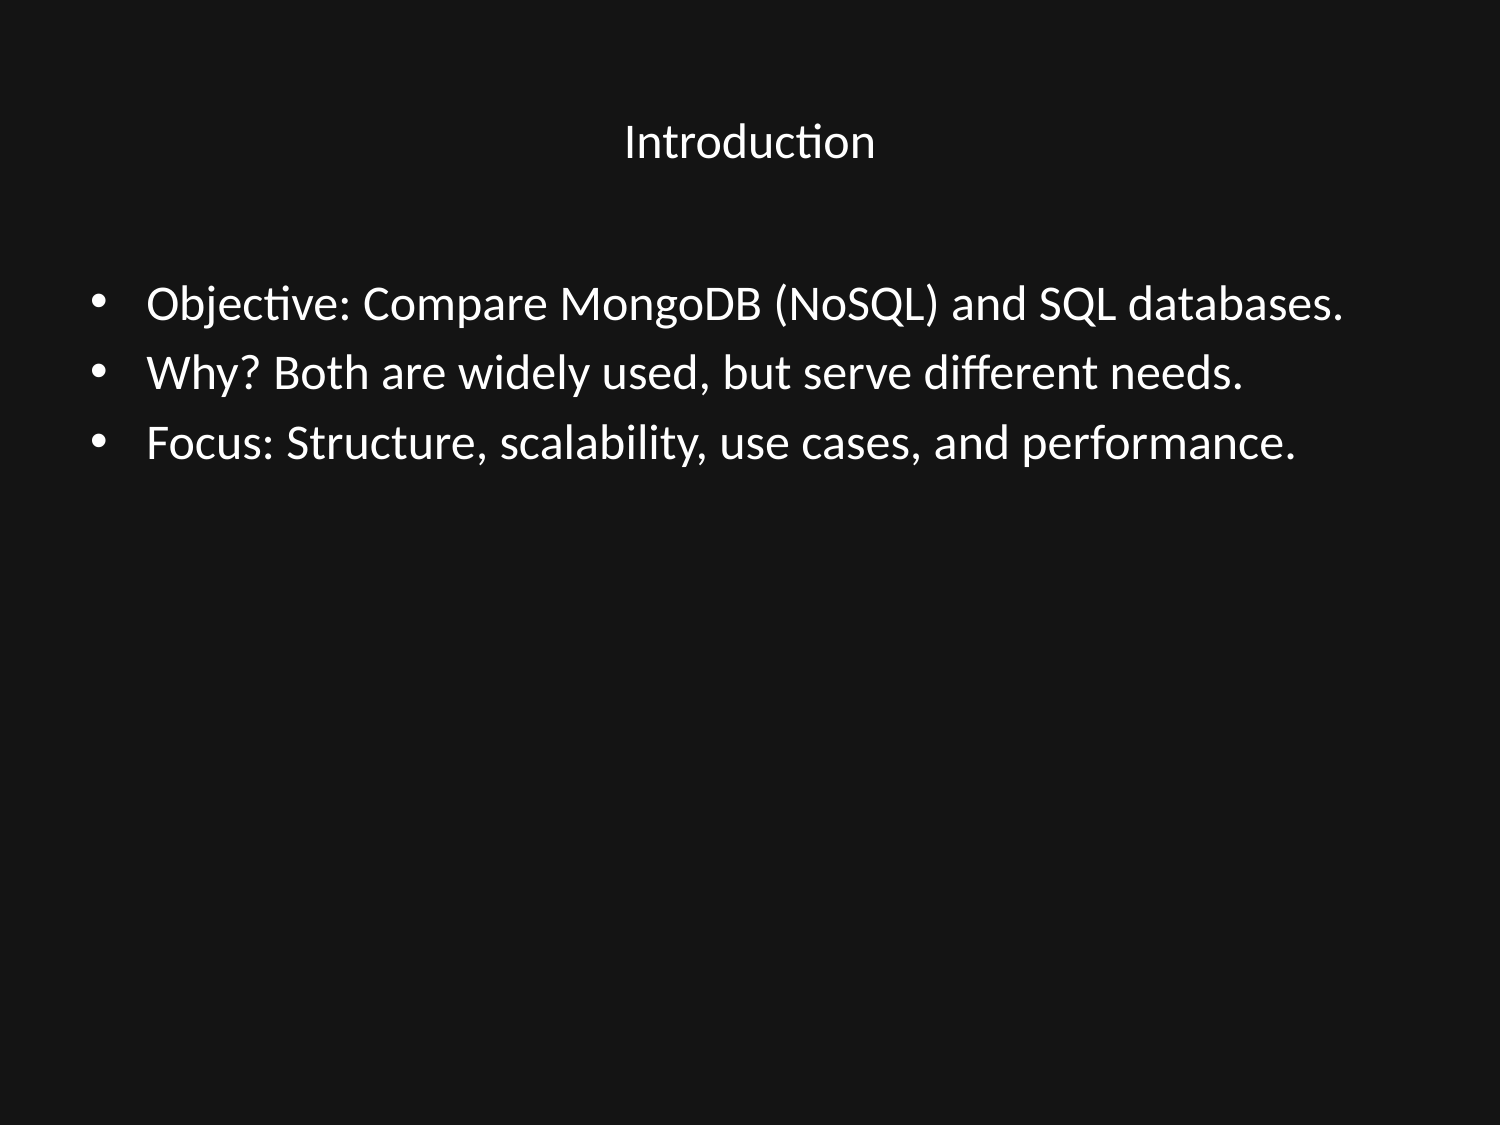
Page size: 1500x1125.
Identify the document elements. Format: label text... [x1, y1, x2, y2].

list Objective: Compare MongoDB (NoSQL) and SQL databases. Why? Both are widely used, but serve different needs. Focus: Structure, scalability, use cases, and performance. [75, 262, 1425, 1005]
title Introduction [75, 45, 1425, 233]
